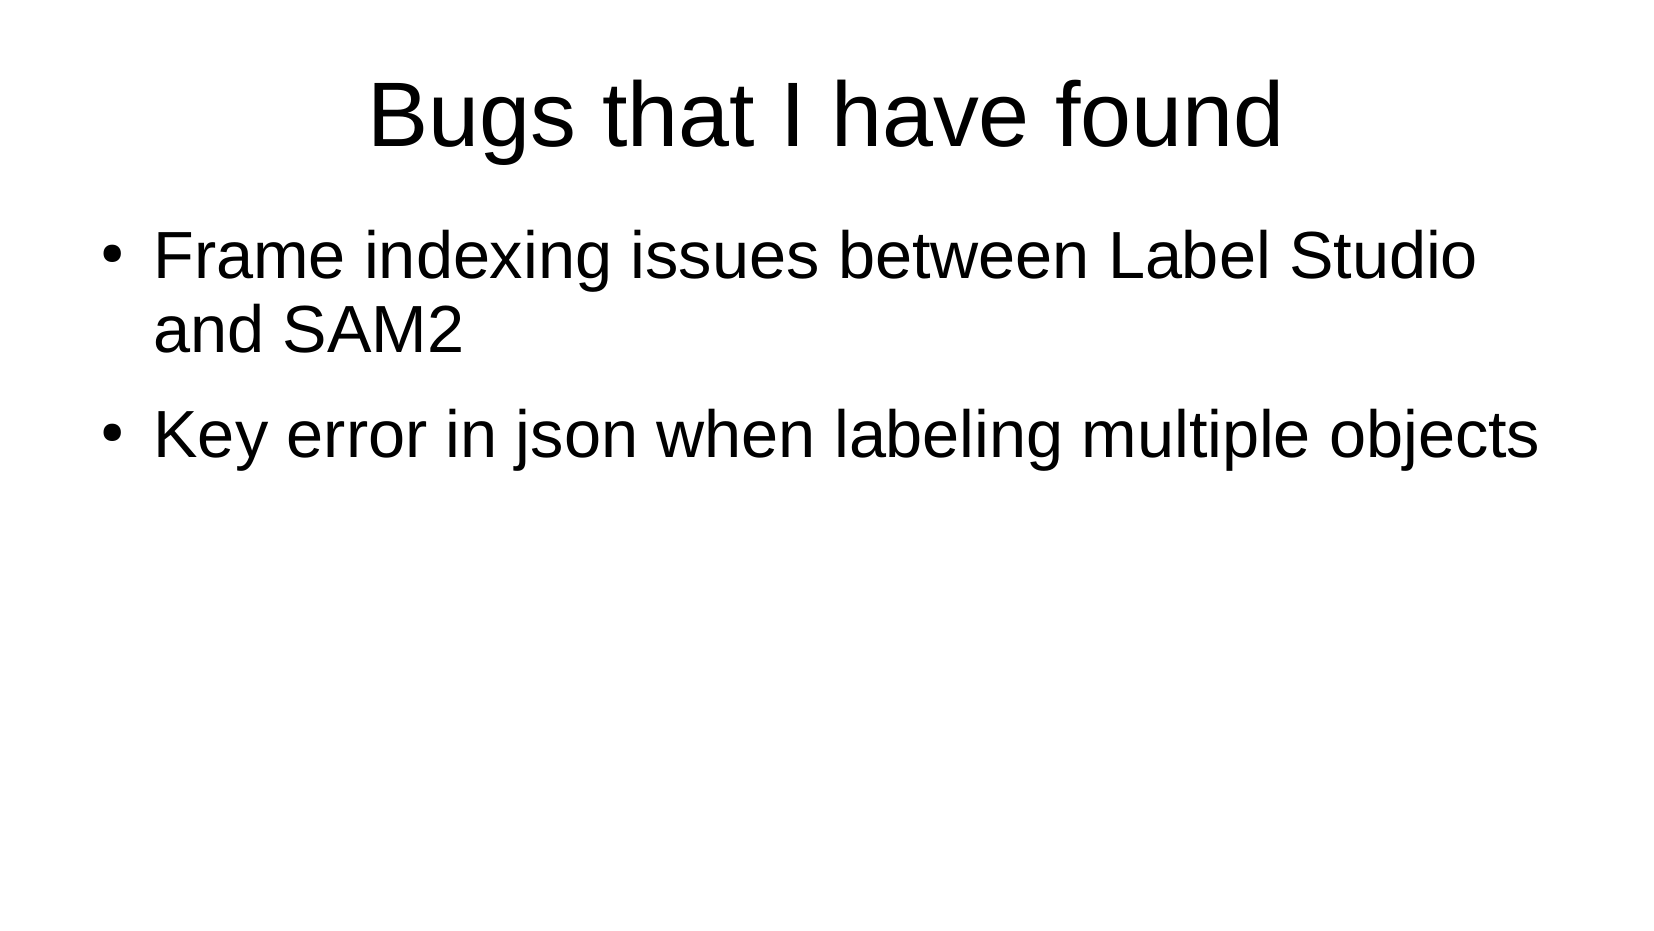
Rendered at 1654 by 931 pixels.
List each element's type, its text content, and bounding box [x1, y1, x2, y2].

list Frame indexing issues between Label Studio and SAM2 Key error in json when labeling multiple objects [82, 217, 1571, 758]
title Bugs that I have found [82, 37, 1571, 193]
